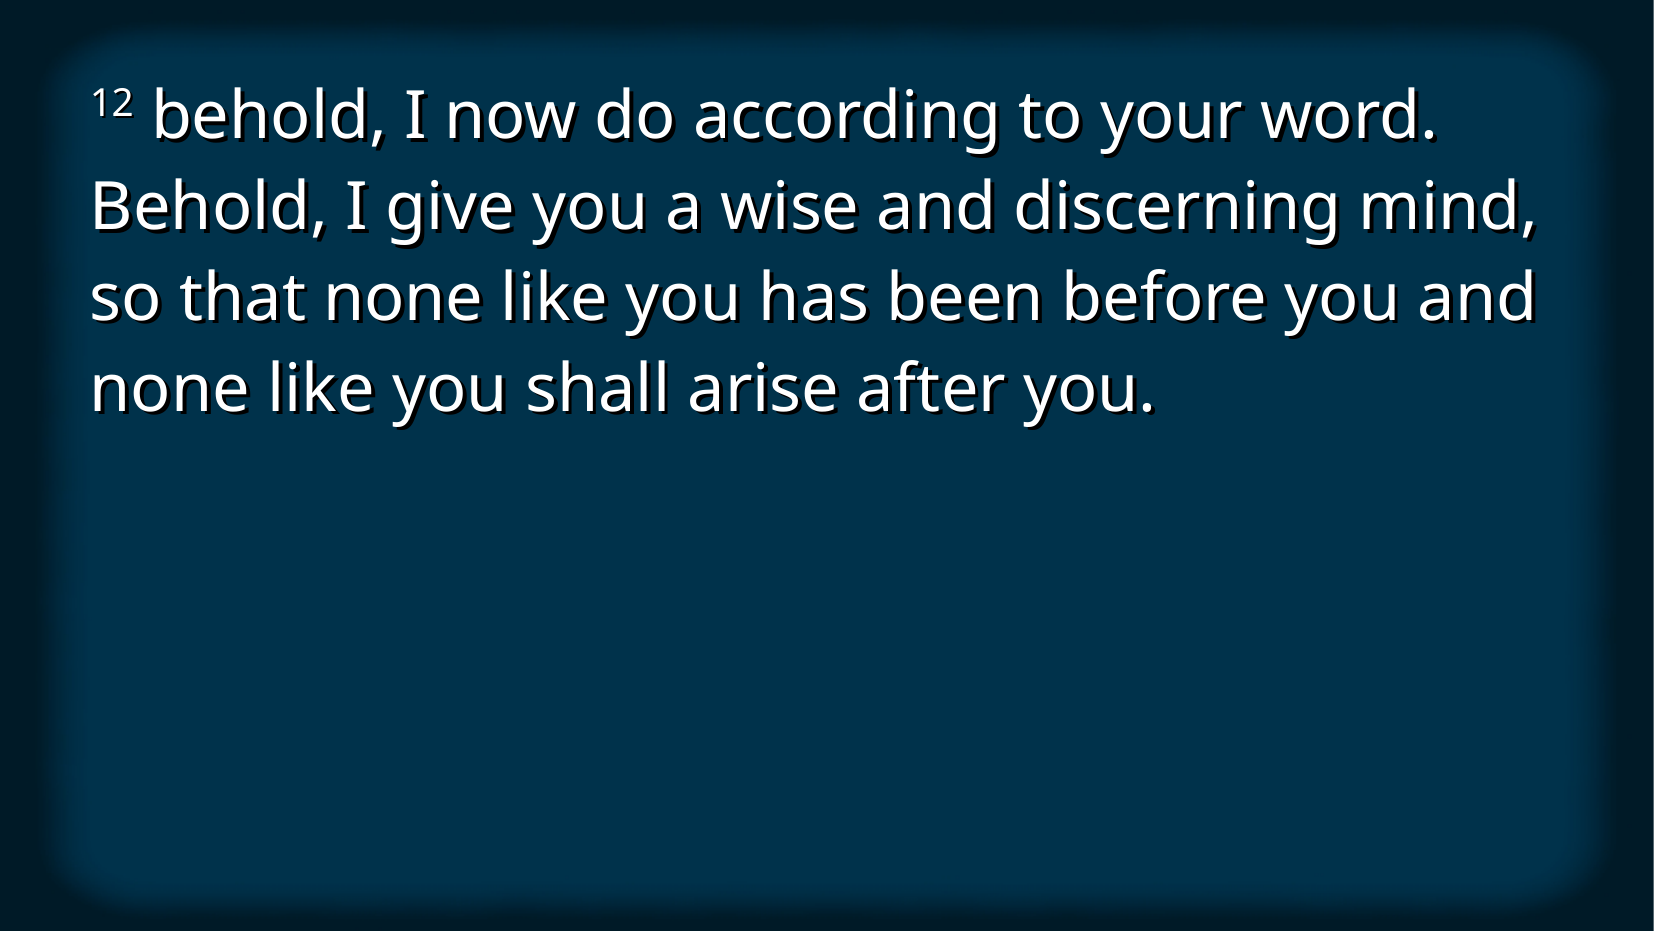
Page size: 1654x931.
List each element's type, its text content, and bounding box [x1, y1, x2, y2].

picture [0, 0, 1654, 931]
text_box 12 behold, I now do according to your word. Behold, I give you a wise and discerning mind, so that none like you has been before you and none like you shall arise after you. [75, 60, 1591, 430]
